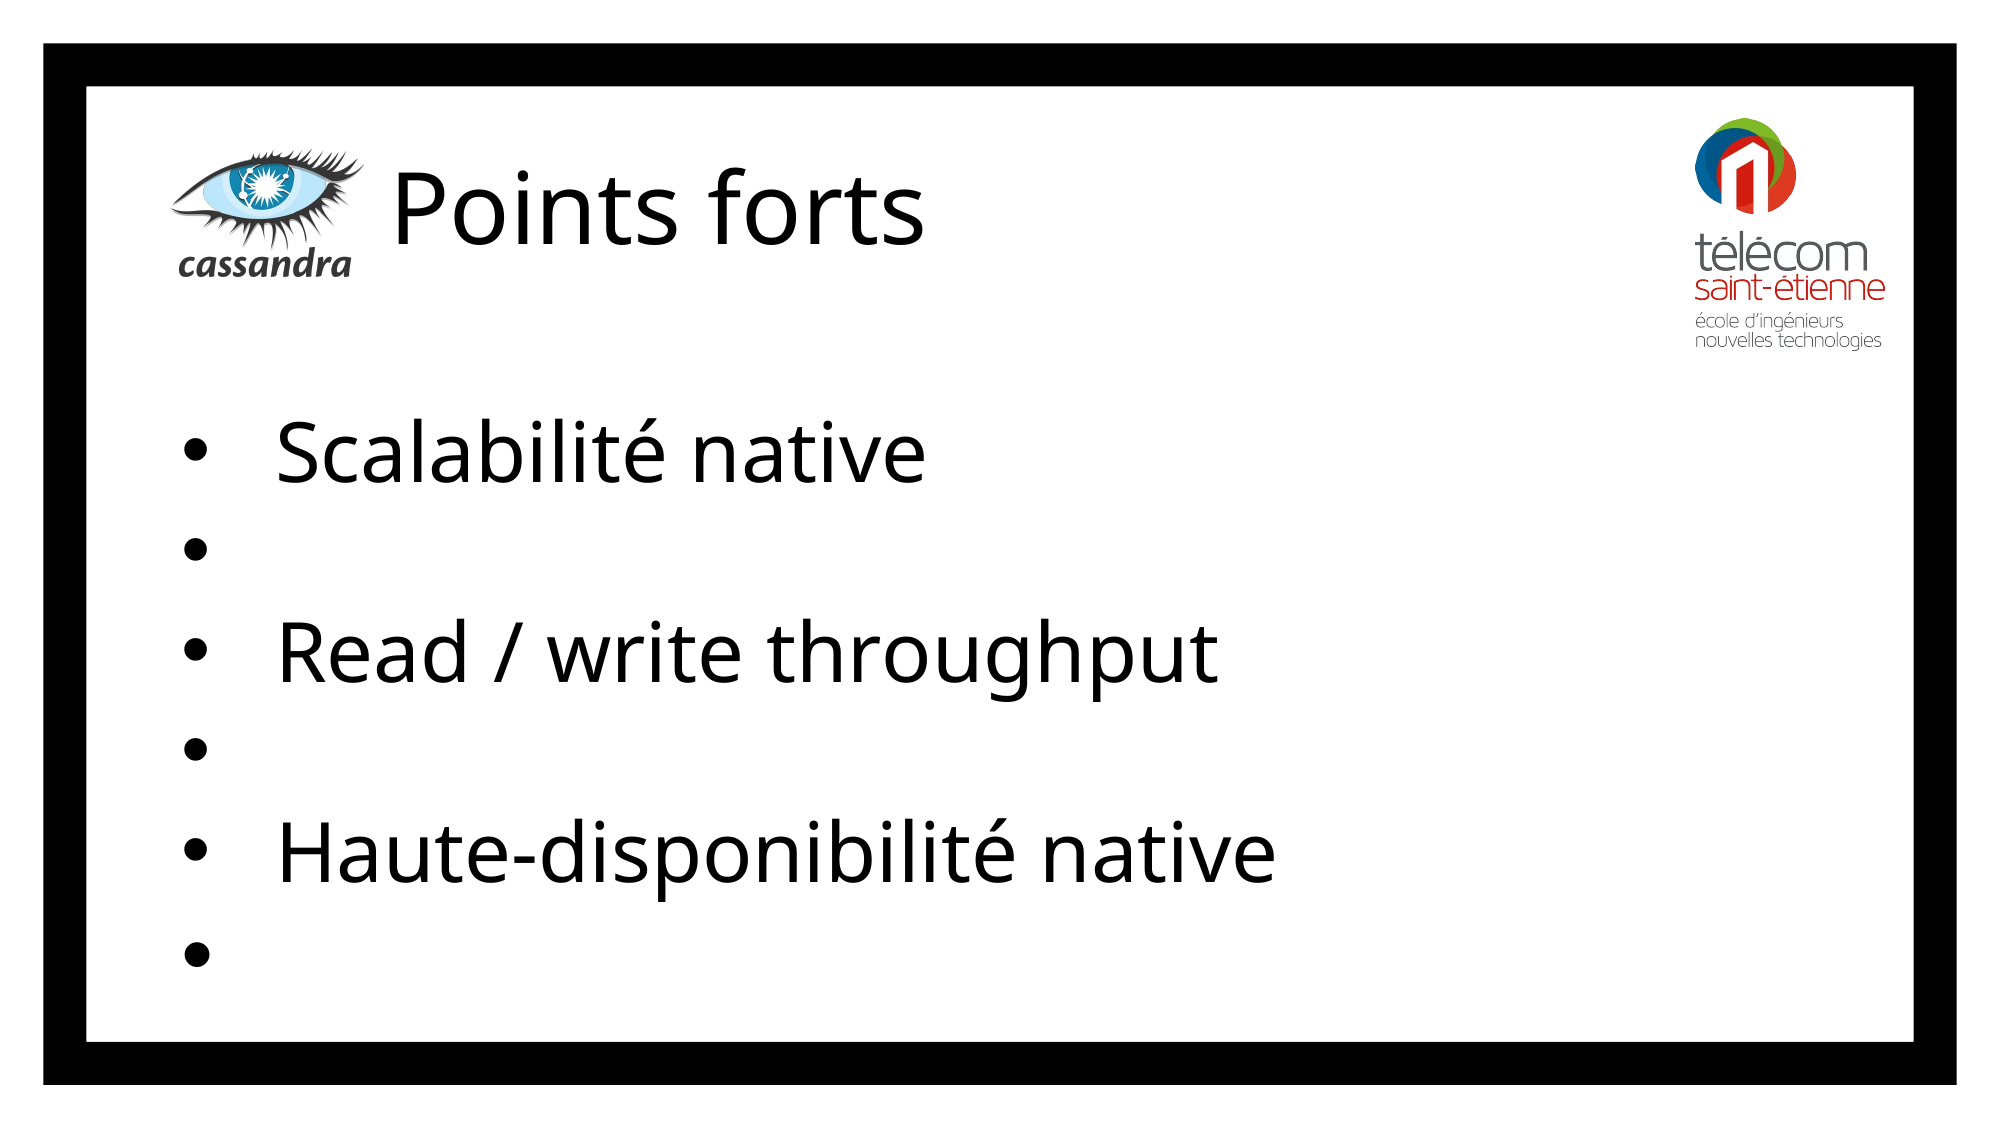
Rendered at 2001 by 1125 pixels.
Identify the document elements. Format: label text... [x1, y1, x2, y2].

picture [1695, 118, 1885, 351]
picture [166, 144, 368, 280]
picture [1715, 134, 1730, 138]
title Points forts [369, 138, 1849, 304]
text_box Scalabilité native Read / write throughput Haute-disponibilité native [166, 391, 1849, 1068]
